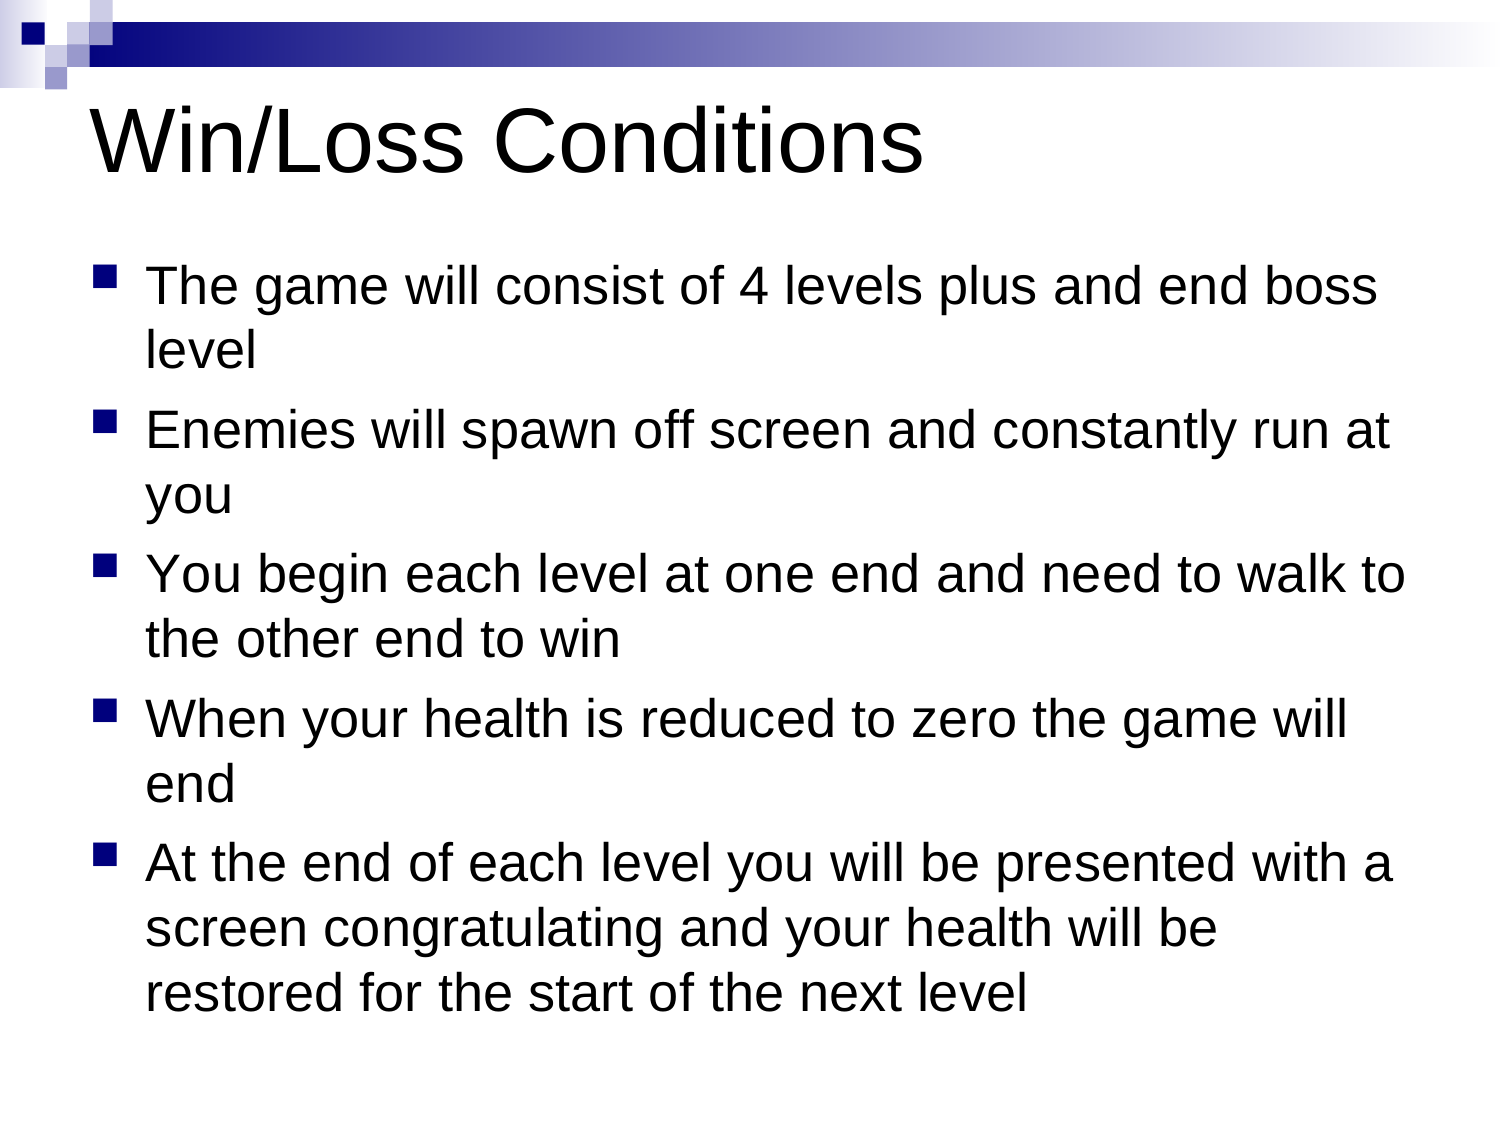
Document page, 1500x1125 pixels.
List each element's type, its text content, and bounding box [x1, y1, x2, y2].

list The game will consist of 4 levels plus and end boss level Enemies will spawn off screen and constantly run at you You begin each level at one end and need to walk to the other end to win When your health is reduced to zero the game will end At the end of each level you will be presented with a screen congratulating and your health will be restored for the start of the next level [75, 242, 1426, 910]
title Win/Loss Conditions [75, 23, 1426, 242]
